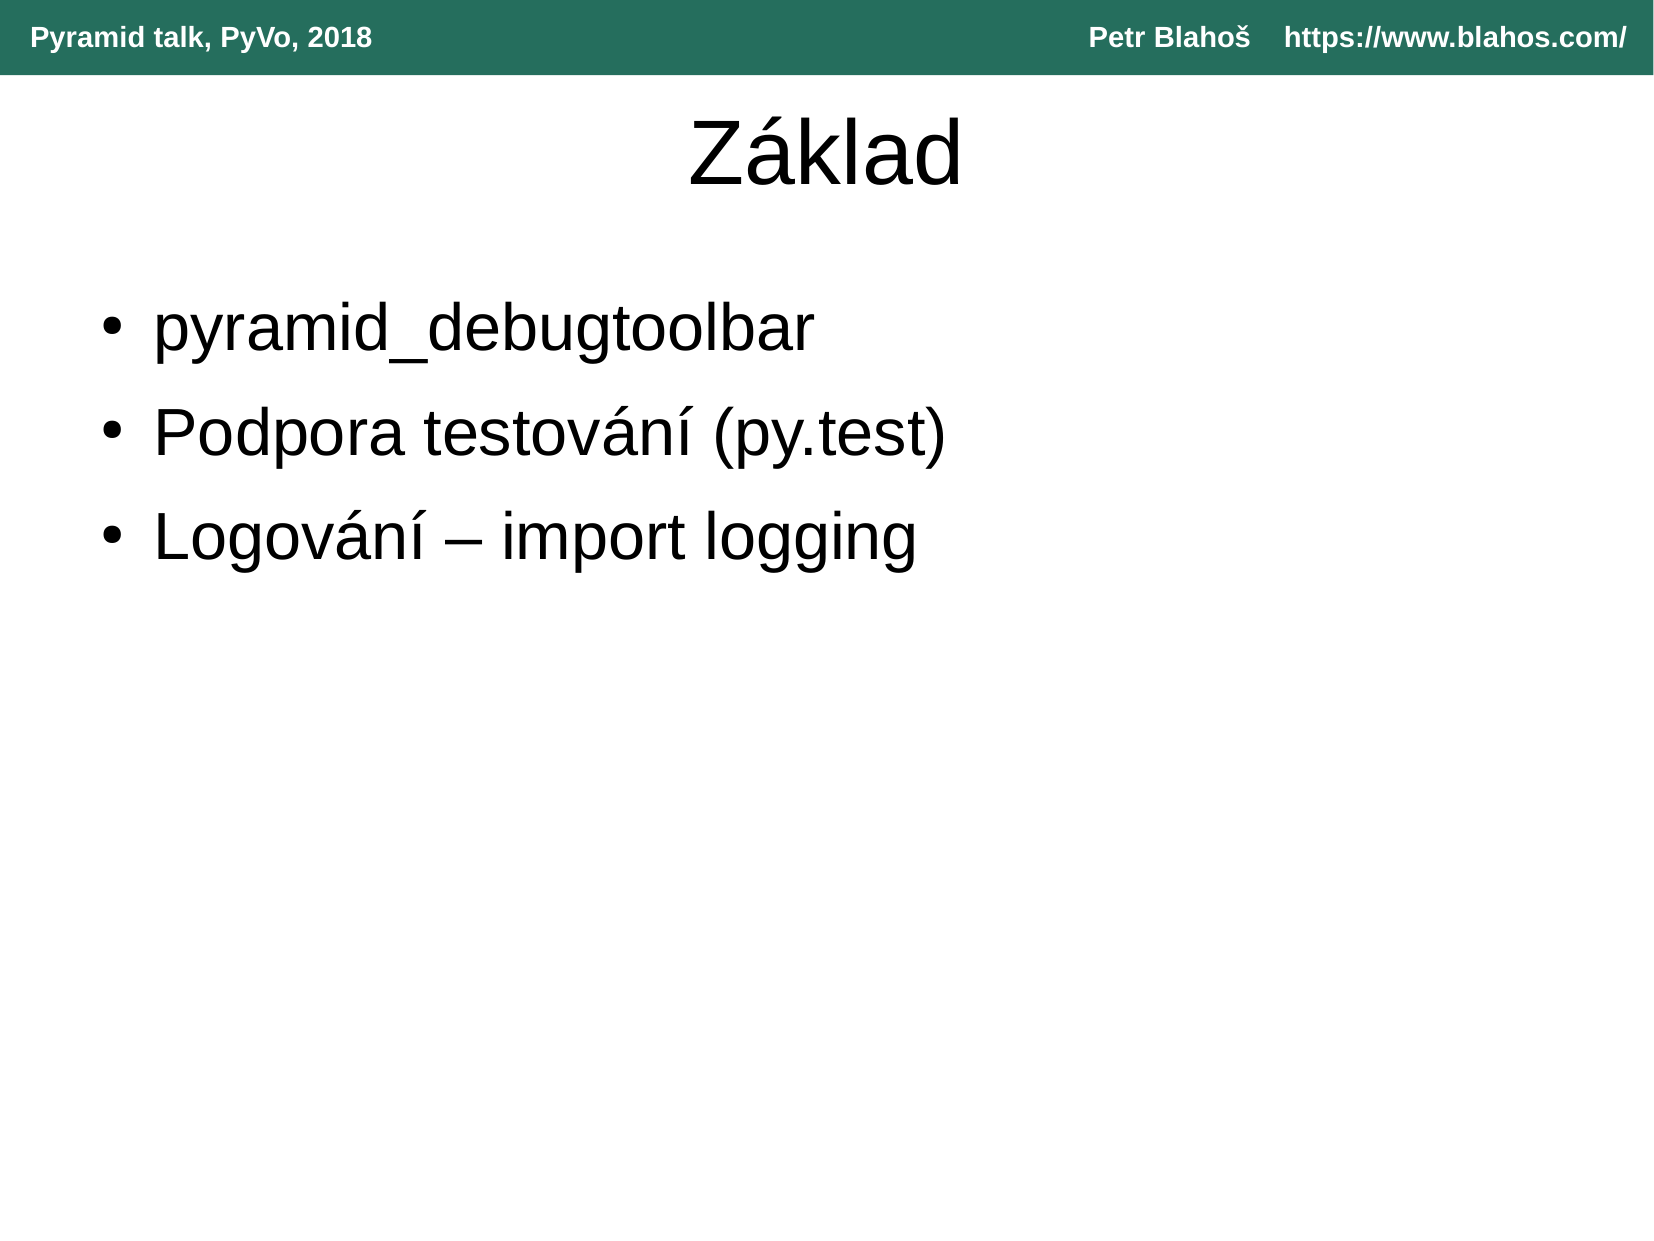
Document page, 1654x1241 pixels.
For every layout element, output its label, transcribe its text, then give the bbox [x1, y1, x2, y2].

title Základ [82, 49, 1571, 257]
list pyramid_debugtoolbar Podpora testování (py.test) Logování – import logging [82, 290, 1571, 1010]
